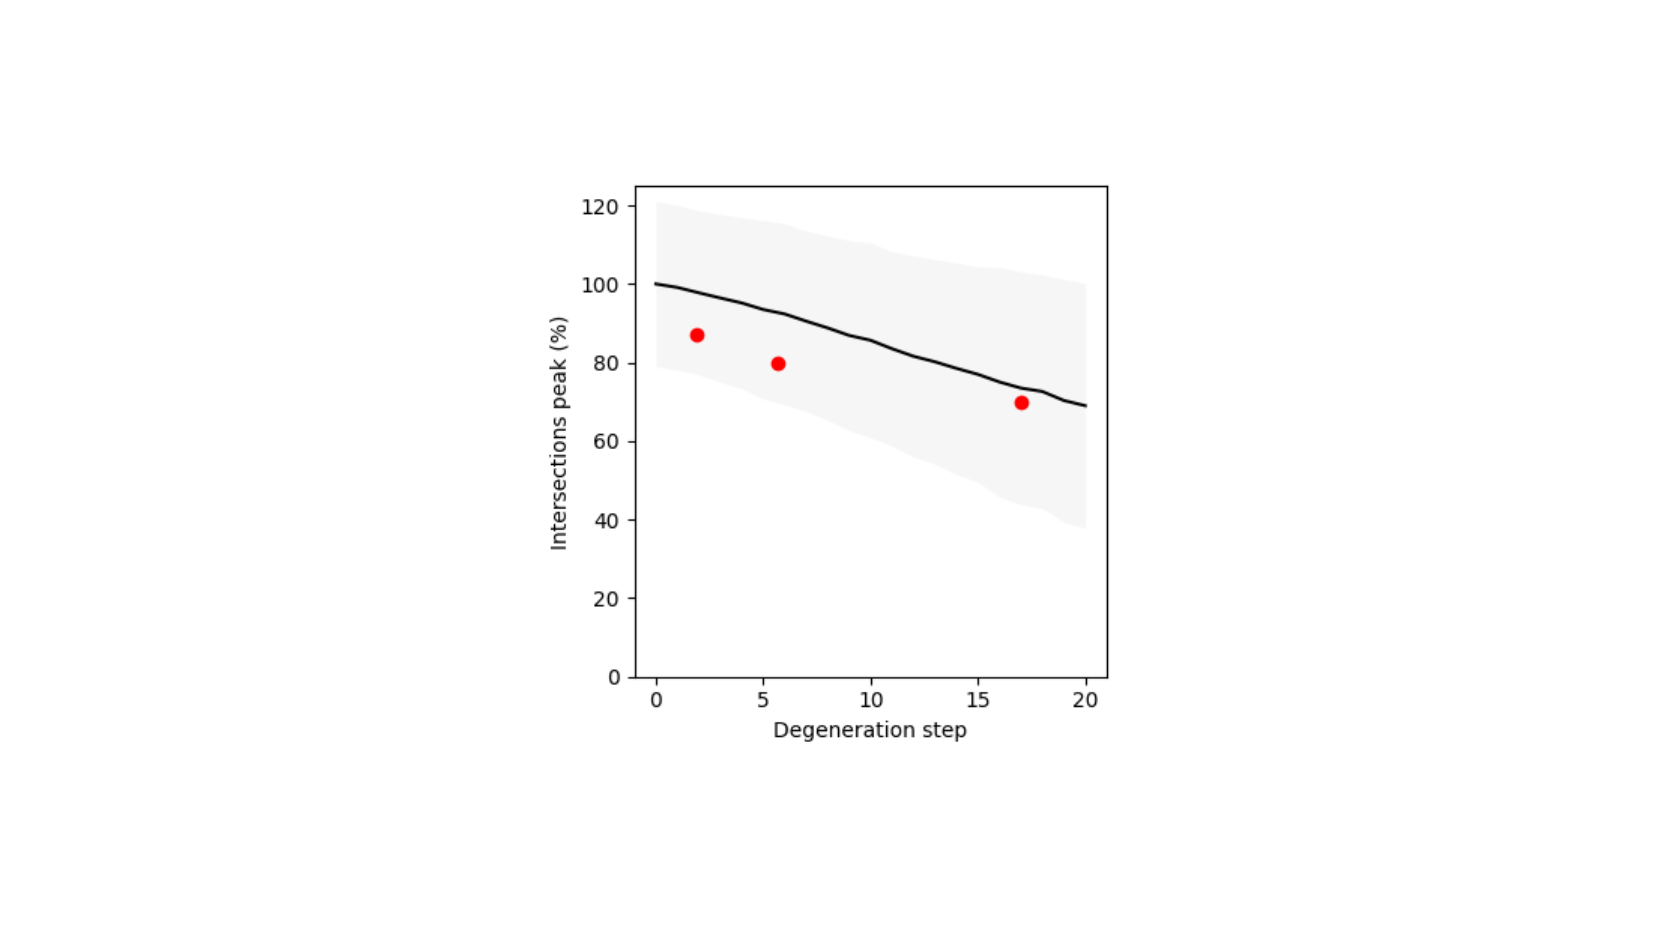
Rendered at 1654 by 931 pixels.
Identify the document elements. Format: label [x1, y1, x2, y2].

picture [536, 171, 1122, 757]
